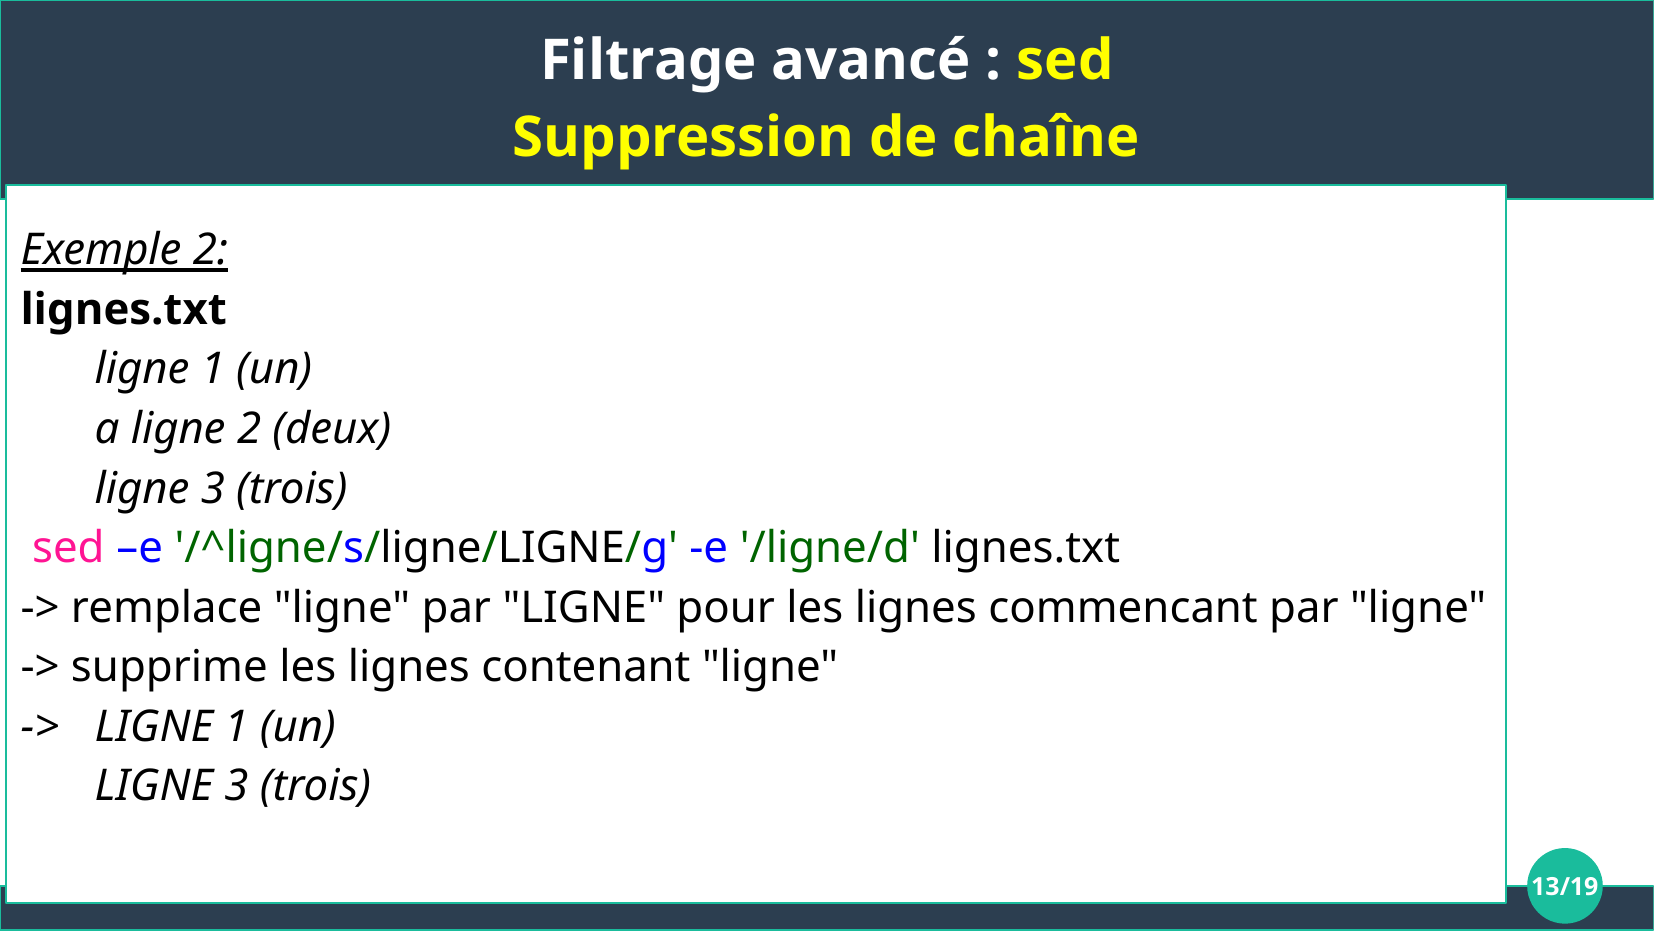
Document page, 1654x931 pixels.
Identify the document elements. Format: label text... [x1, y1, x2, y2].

text_box Exemple 2: lignes.txt ligne 1 (un) a ligne 2 (deux) ligne 3 (trois) sed –e '/^ligne/s/ligne/LIGNE/g' -e '/ligne/d' lignes.txt -> remplace "ligne" par "LIGNE" pour les lignes commencant par "ligne" -> supprime les lignes contenant "ligne" -> LIGNE 1 (un) LIGNE 3 (trois) [5, 185, 1506, 904]
title Filtrage avancé : sed Suppression de chaîne [59, 37, 1595, 155]
